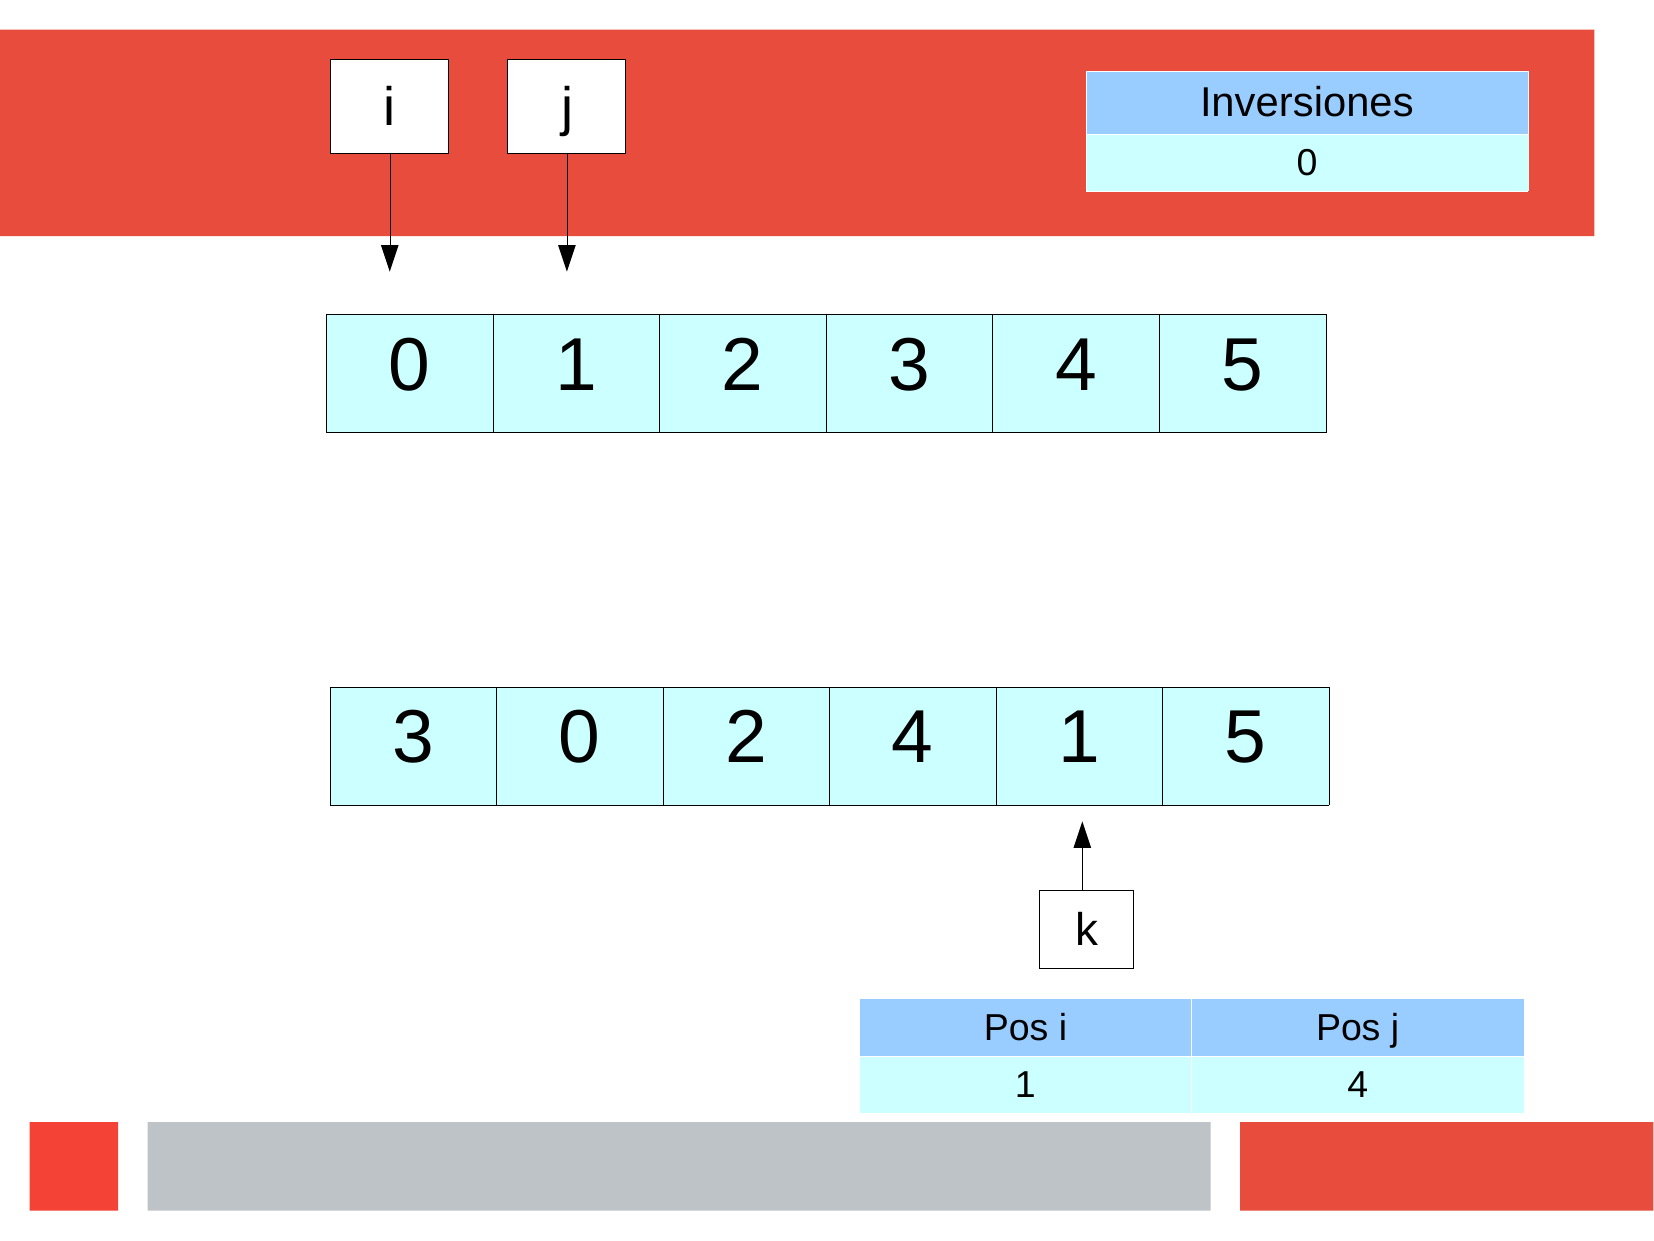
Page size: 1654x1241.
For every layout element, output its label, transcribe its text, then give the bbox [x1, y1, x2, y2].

table_header 5 [1160, 315, 1326, 432]
table_header 5 [1163, 688, 1329, 805]
table_header 4 [993, 315, 1159, 432]
text_box i [330, 59, 449, 154]
table_cell 4 [1192, 1057, 1524, 1113]
table_header 2 [664, 688, 829, 805]
table_header 3 [331, 688, 496, 805]
text_box j [507, 59, 626, 154]
table_cell 1 [860, 1057, 1191, 1113]
table_cell 0 [1087, 135, 1528, 191]
table_header 1 [997, 688, 1162, 805]
table_header 4 [830, 688, 996, 805]
table_header 0 [497, 688, 663, 805]
table_header Pos i [860, 999, 1191, 1056]
table_header 3 [827, 315, 992, 432]
text_box k [1039, 890, 1134, 969]
table_header 1 [494, 315, 659, 432]
table_header 0 [327, 315, 493, 432]
table_header Pos j [1192, 999, 1524, 1056]
table_header Inversiones [1087, 72, 1528, 134]
table_header 2 [660, 315, 826, 432]
